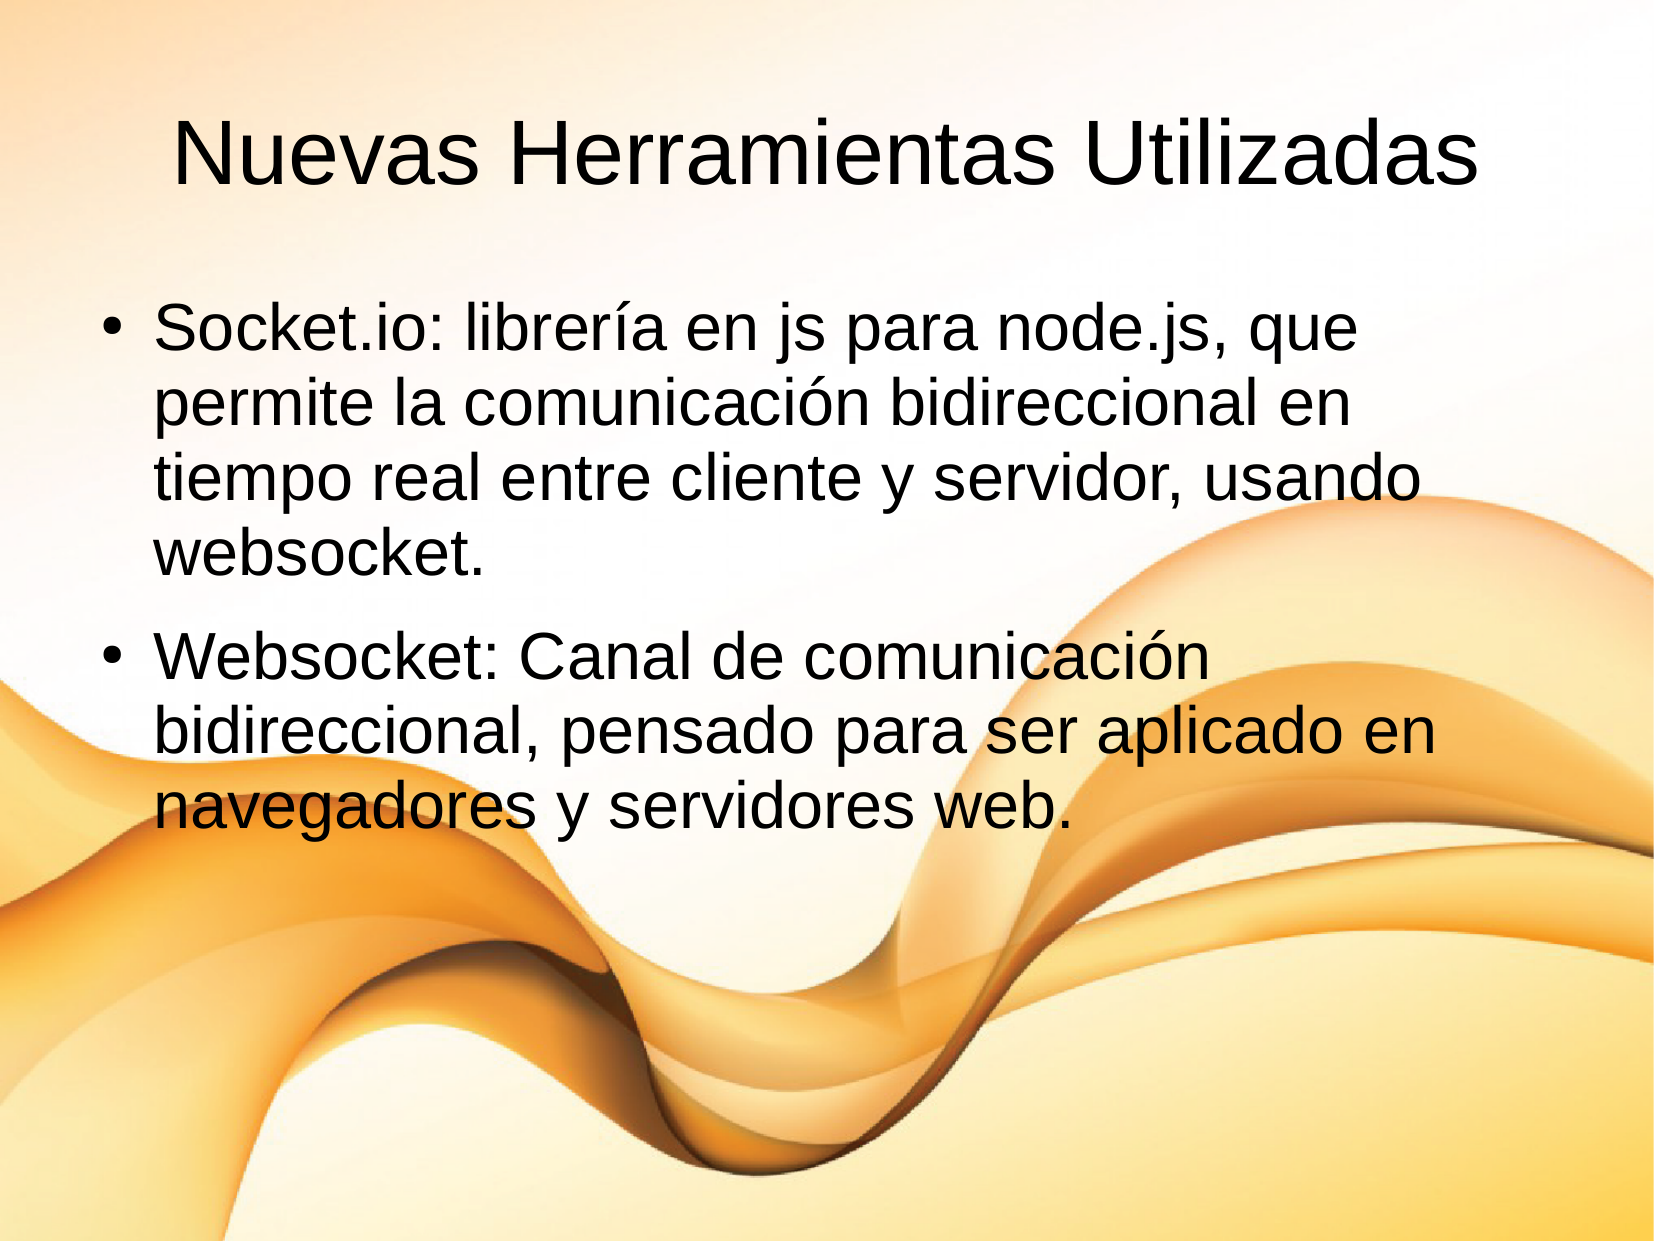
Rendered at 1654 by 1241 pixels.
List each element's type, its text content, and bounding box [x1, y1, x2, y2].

list Socket.io: librería en js para node.js, que permite la comunicación bidireccional en tiempo real entre cliente y servidor, usando websocket. Websocket: Canal de comunicación bidireccional, pensado para ser aplicado en navegadores y servidores web. [82, 290, 1571, 1010]
picture [0, 0, 1654, 1241]
title Nuevas Herramientas Utilizadas [82, 49, 1571, 257]
